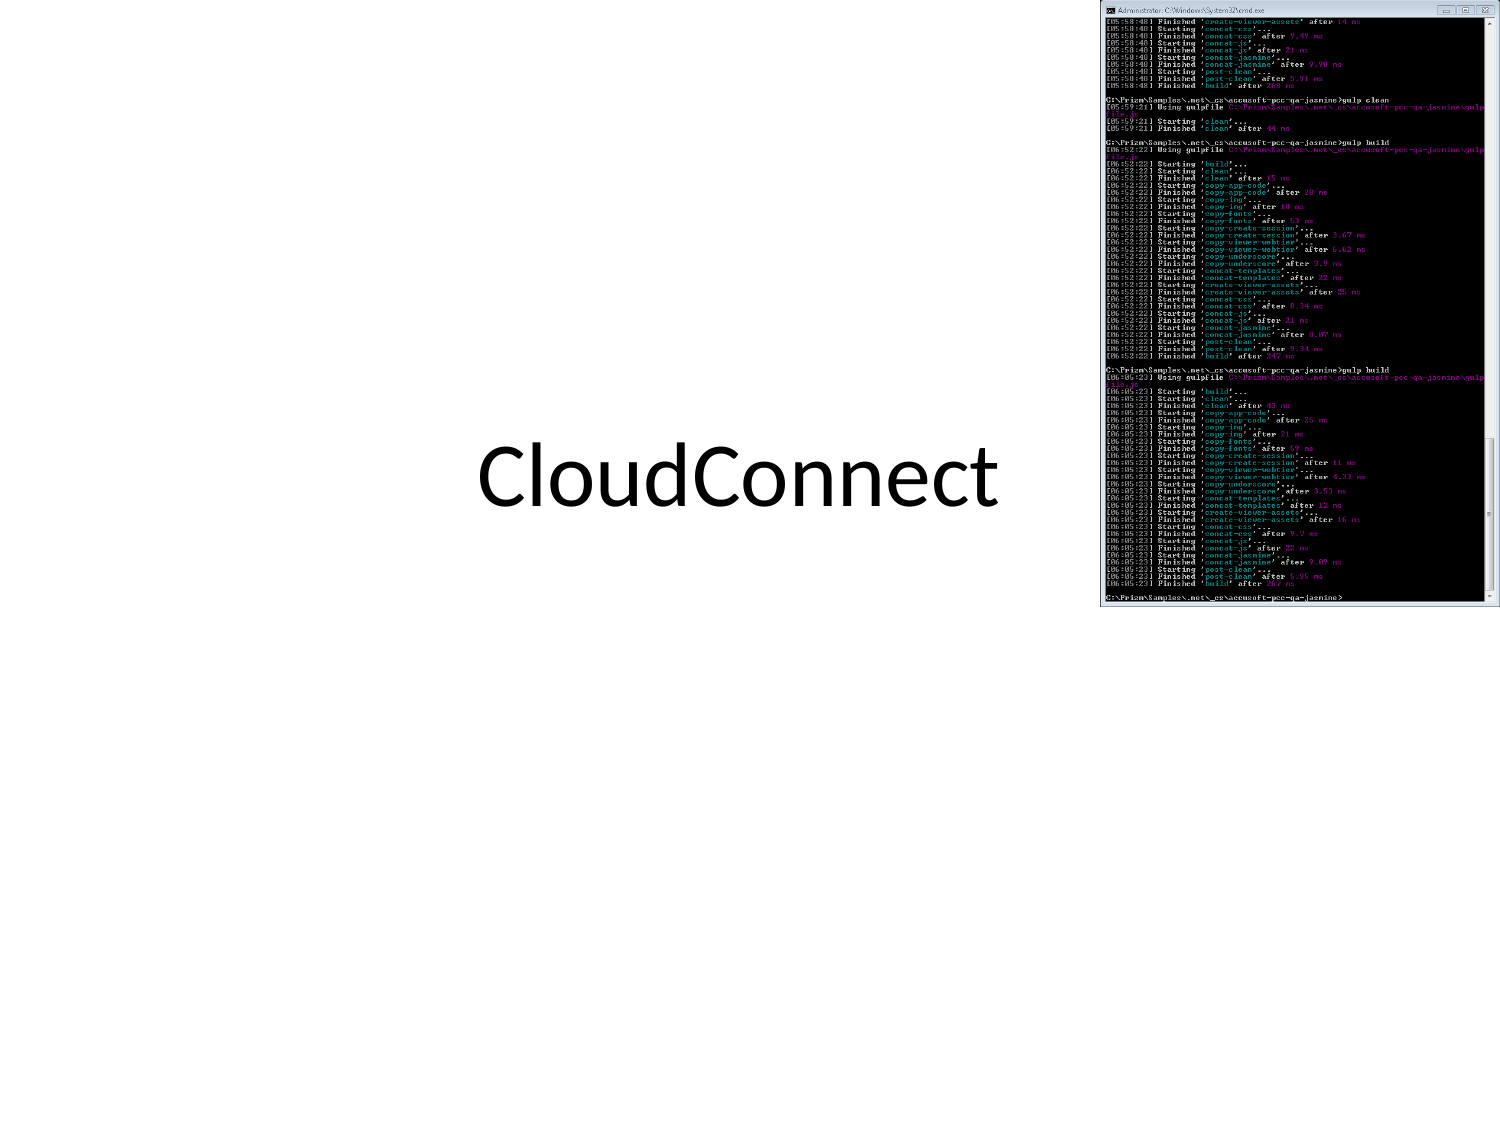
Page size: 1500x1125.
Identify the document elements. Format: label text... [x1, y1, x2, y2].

picture [1100, 0, 1500, 607]
title CloudConnect [112, 349, 1100, 591]
